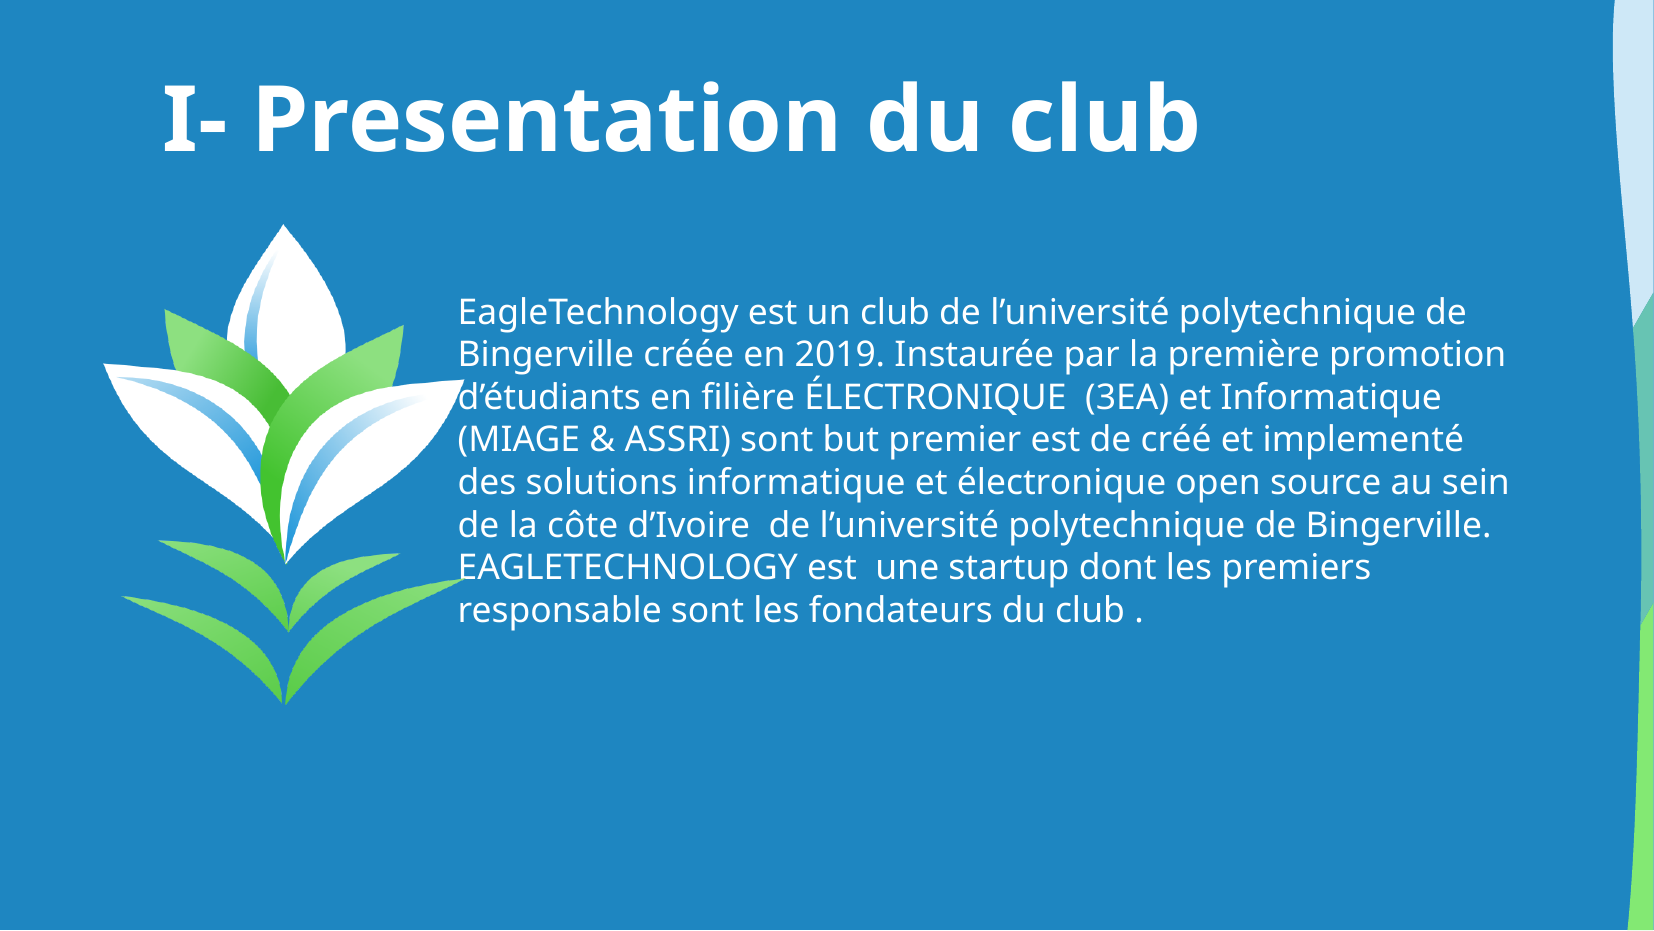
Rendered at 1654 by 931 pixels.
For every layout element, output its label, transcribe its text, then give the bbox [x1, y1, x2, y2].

text_box EagleTechnology est un club de l’université polytechnique de Bingerville créée en 2019. Instaurée par la première promotion d’étudiants en filière ÉLECTRONIQUE (3EA) et Informatique (MIAGE & ASSRI) sont but premier est de créé et implementé des solutions informatique et électronique open source au sein de la côte d’Ivoire de l’université polytechnique de Bingerville. EAGLETECHNOLOGY est une startup dont les premiers responsable sont les fondateurs du club . [466, 281, 1536, 637]
picture [103, 224, 466, 706]
text_box I- Presentation du club [147, 52, 1418, 178]
